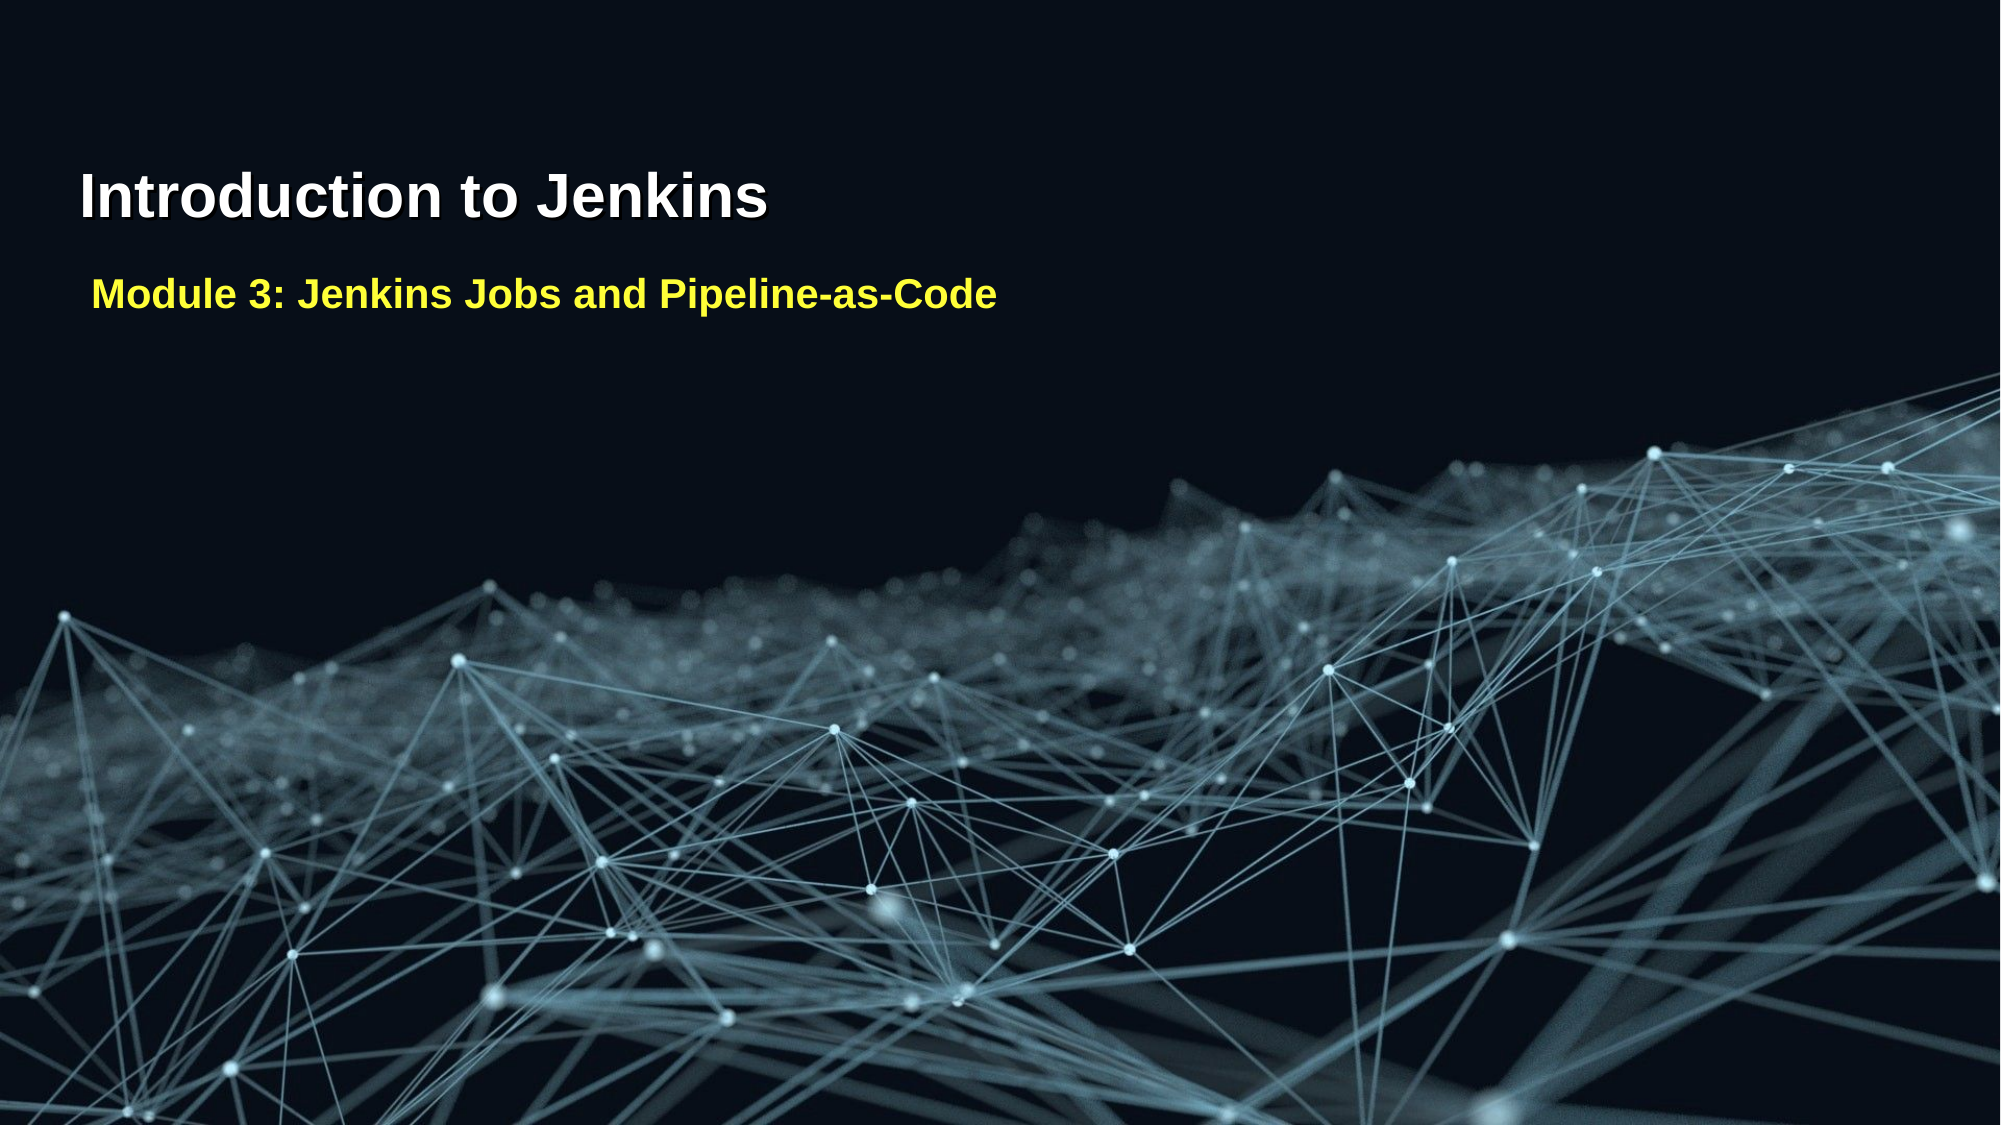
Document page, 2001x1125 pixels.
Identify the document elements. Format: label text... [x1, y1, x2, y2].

text_box Module 3: Jenkins Jobs and Pipeline-as-Code [76, 259, 1093, 325]
text_box Introduction to Jenkins [64, 153, 1004, 239]
picture [0, 0, 2001, 1125]
